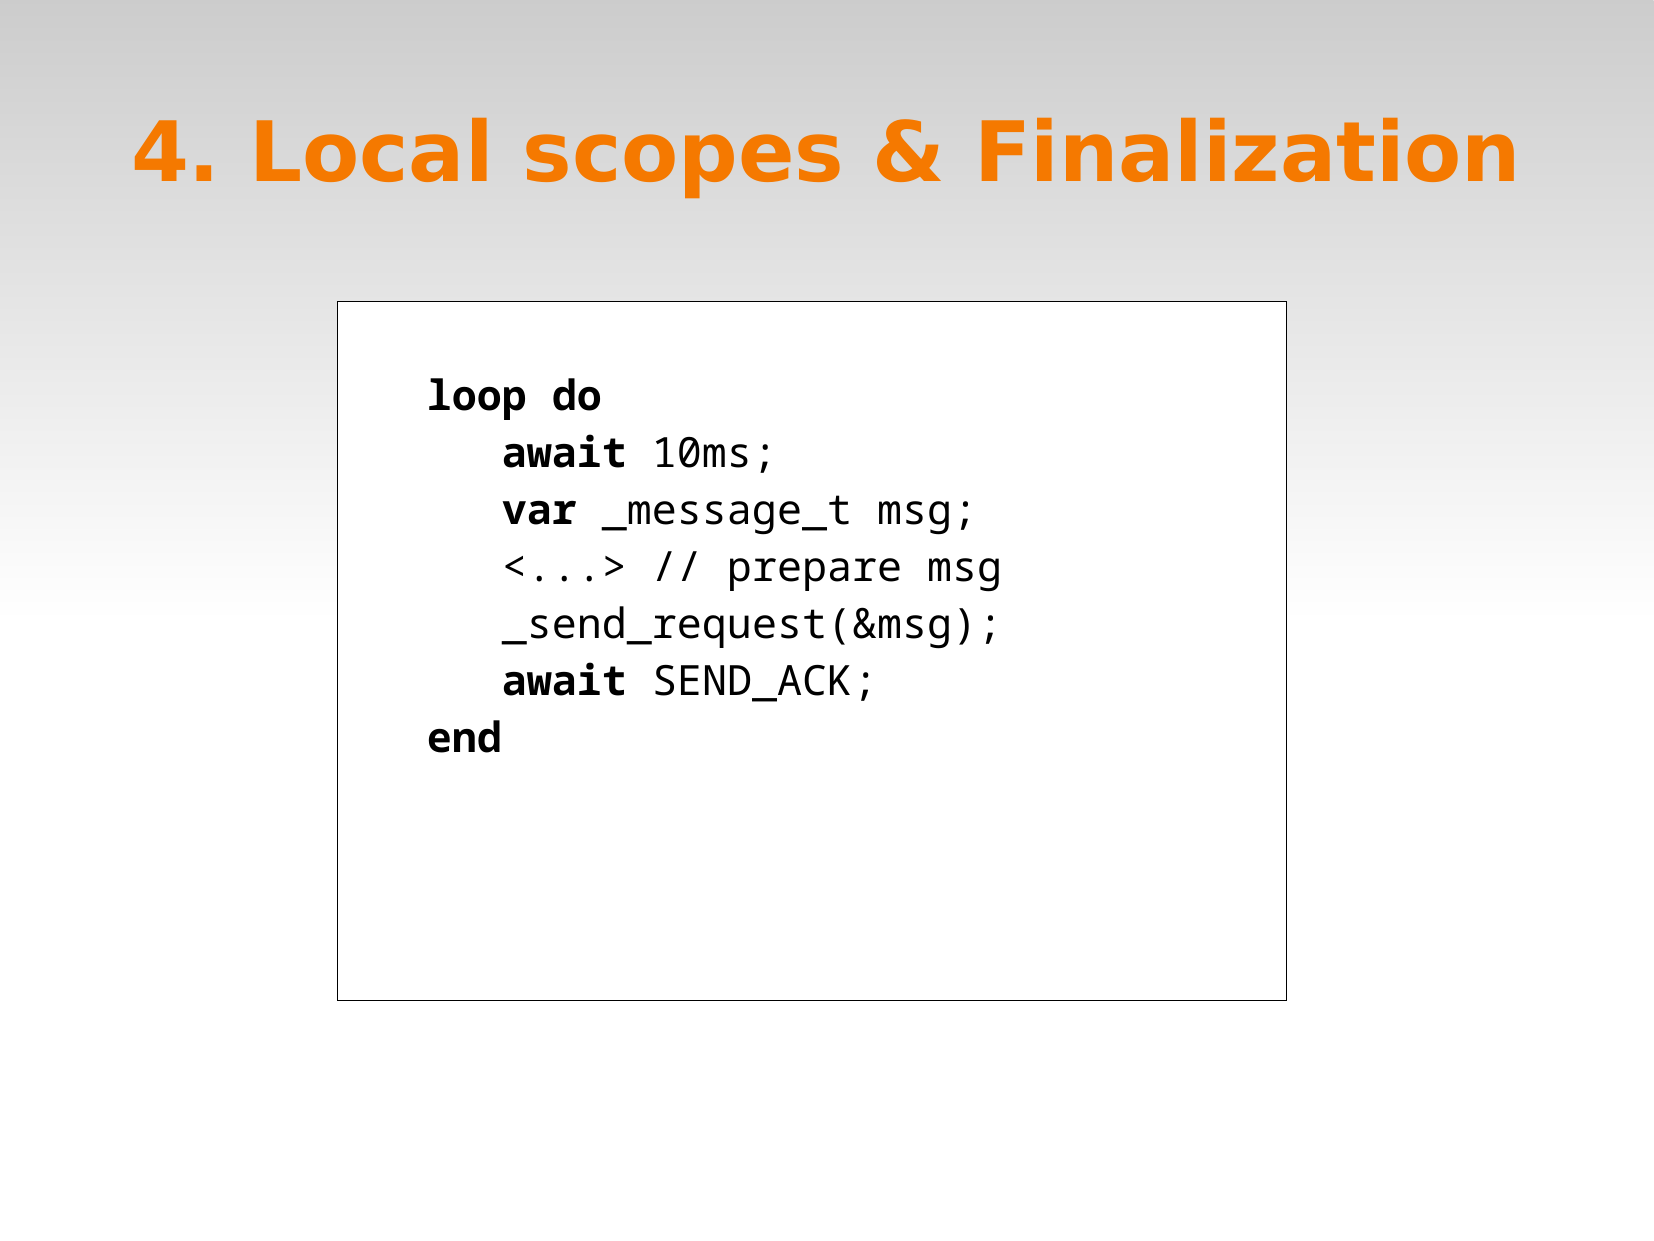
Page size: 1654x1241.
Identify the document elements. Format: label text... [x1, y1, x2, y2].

title 4. Local scopes & Finalization [82, 49, 1571, 257]
text_box loop do await 10ms; var _message_t msg; <...> // prepare msg _send_request(&msg); await SEND_ACK; end [337, 301, 1287, 911]
